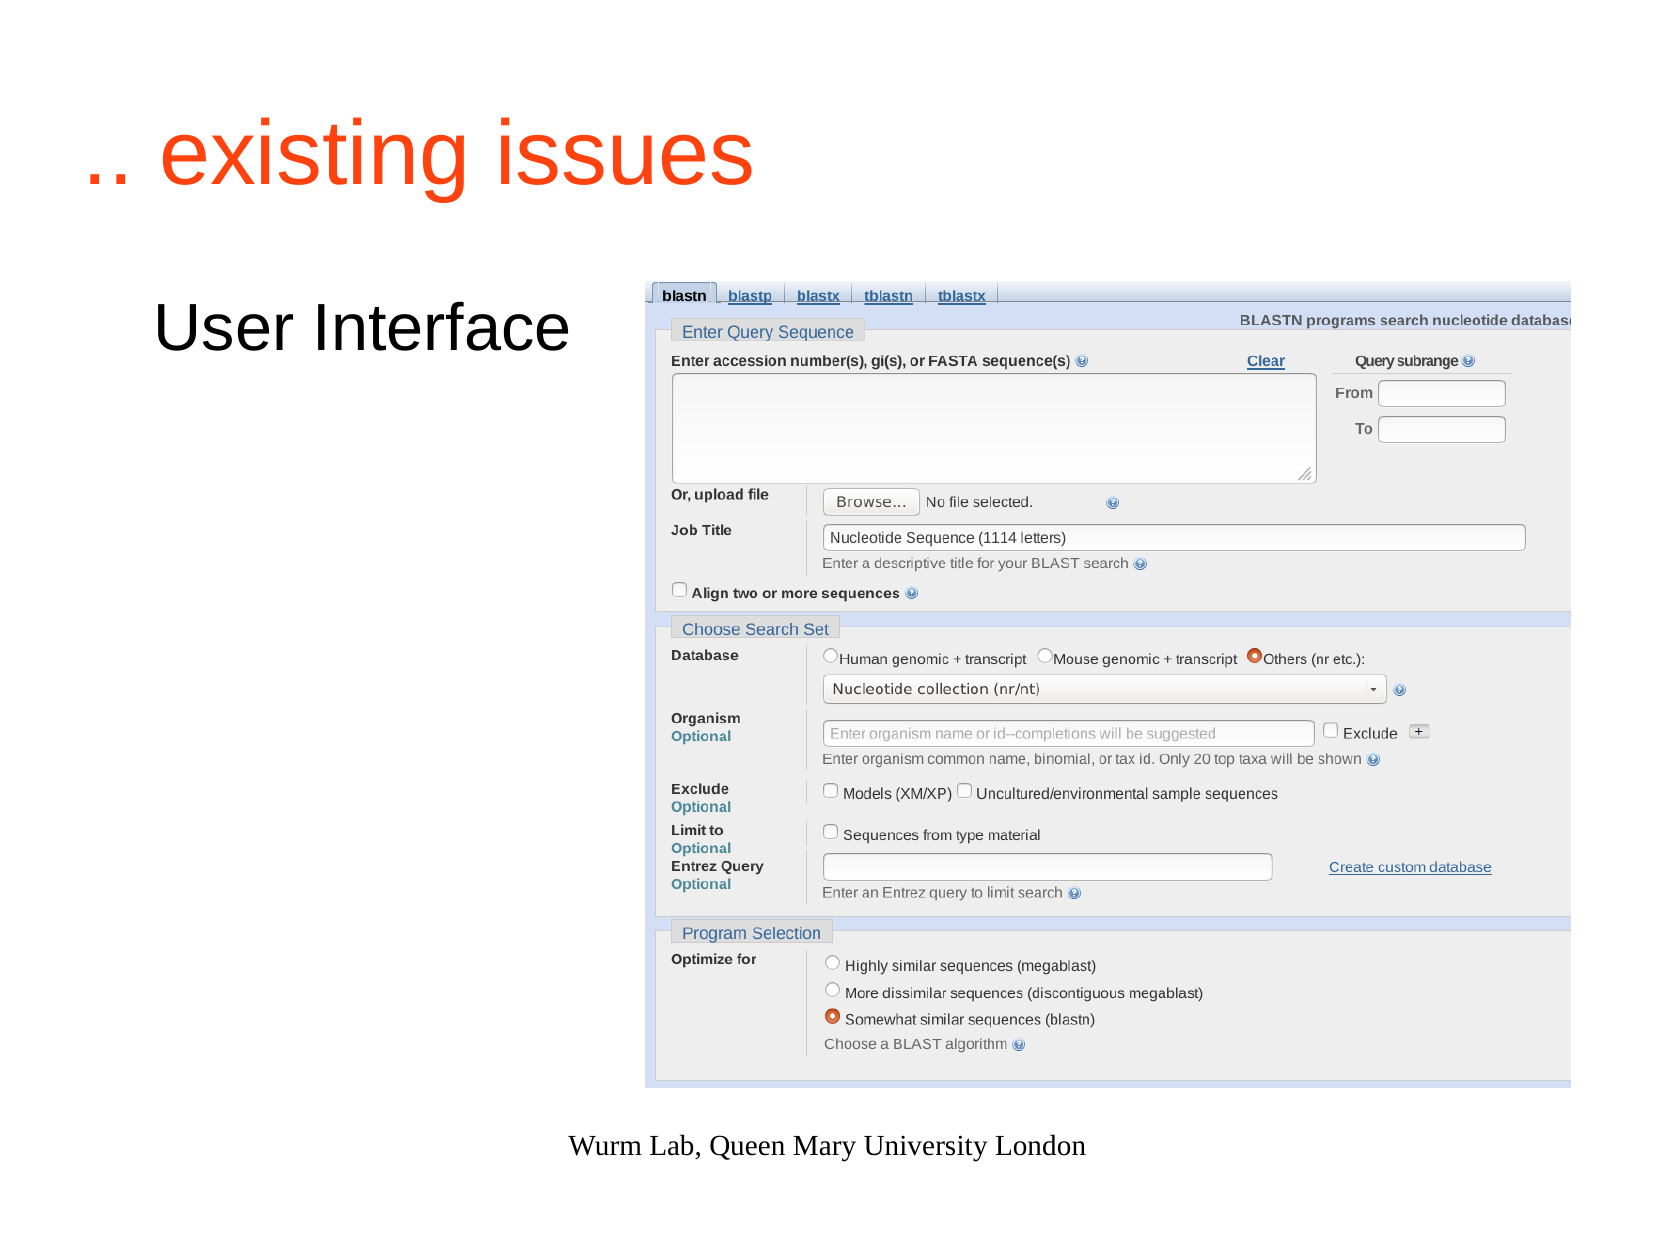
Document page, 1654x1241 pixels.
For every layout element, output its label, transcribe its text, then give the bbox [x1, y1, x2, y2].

list User Interface [82, 290, 645, 1010]
title .. existing issues [82, 49, 1571, 257]
picture [645, 277, 1571, 1088]
